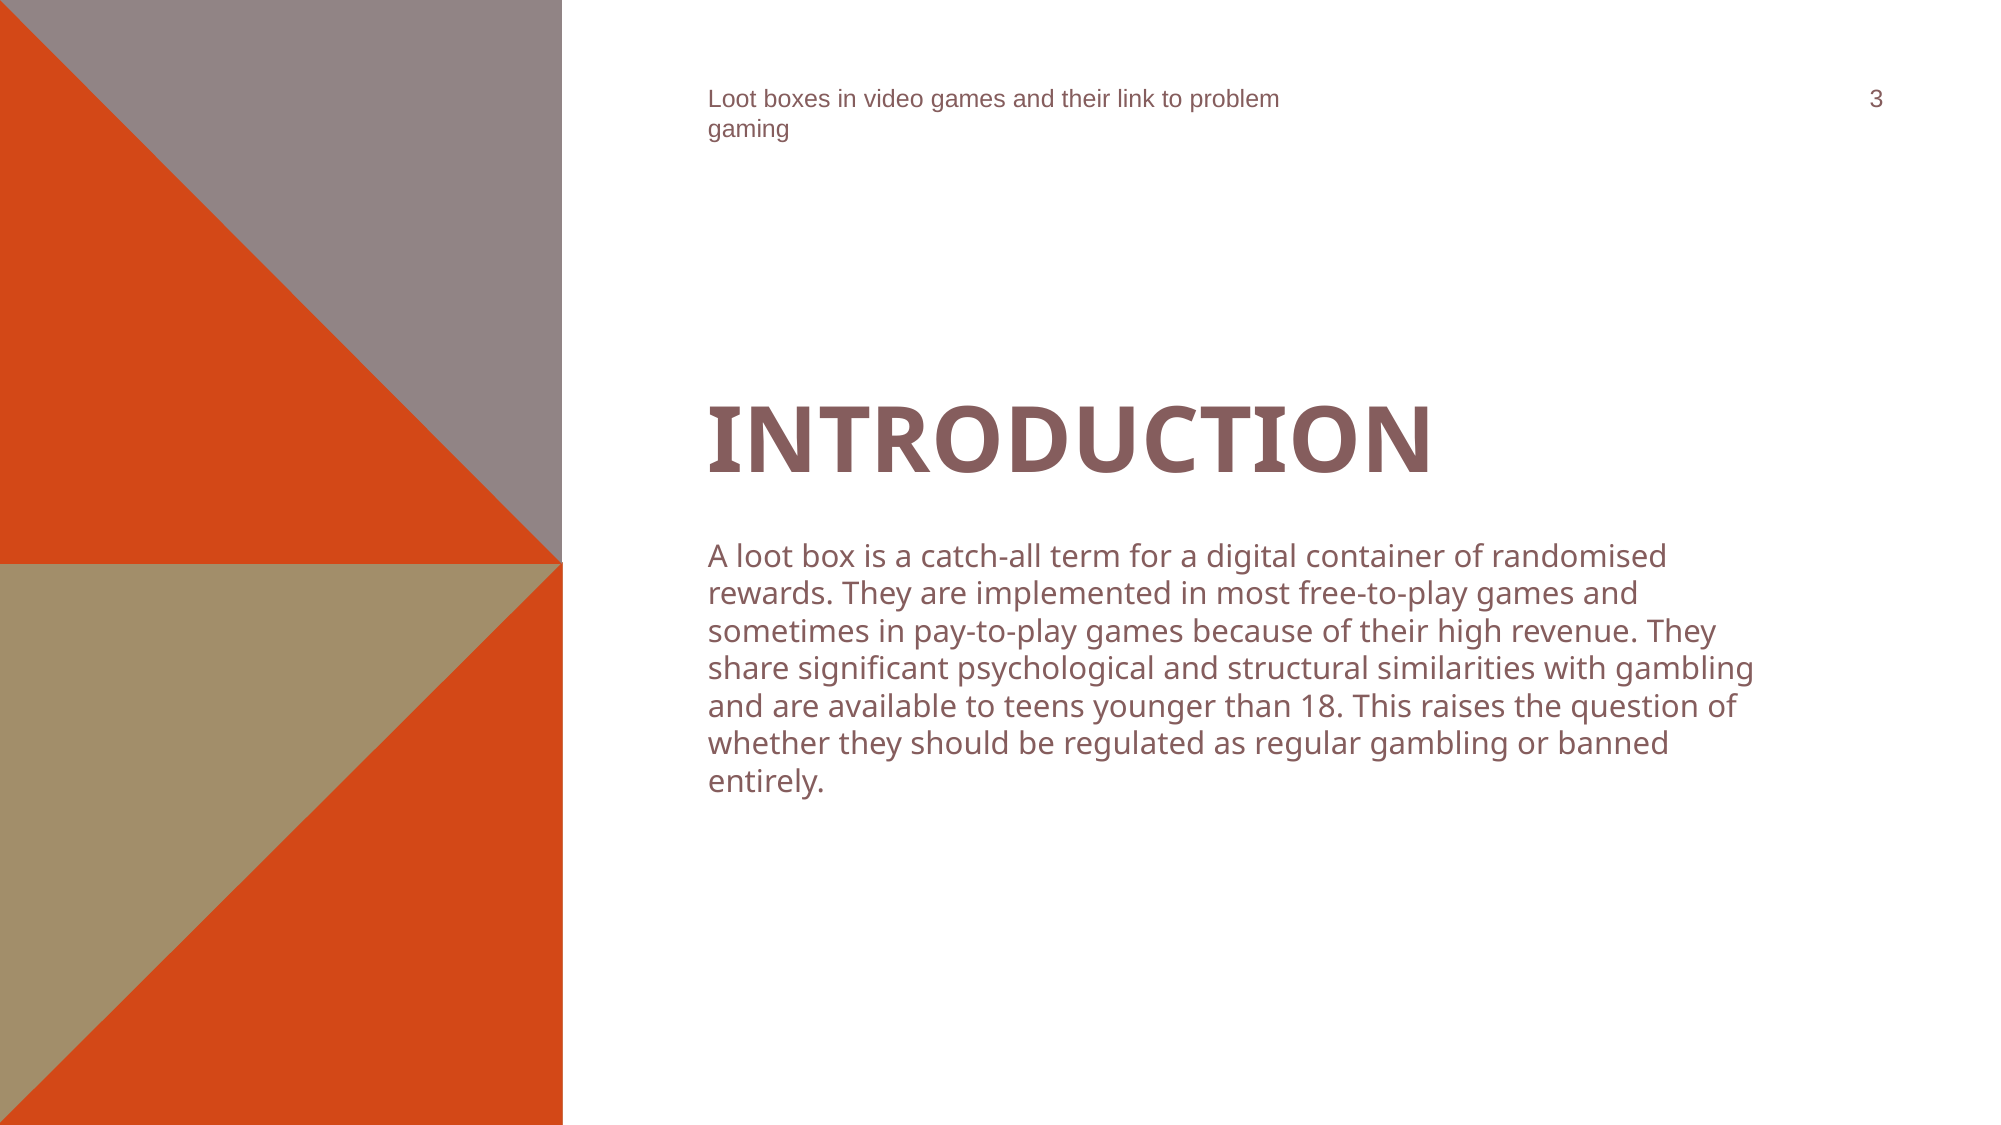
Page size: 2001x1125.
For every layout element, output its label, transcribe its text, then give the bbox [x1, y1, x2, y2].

list A loot box is a catch-all term for a digital container of randomised rewards. They are implemented in most free-to-play games and sometimes in pay-to-play games because of their high revenue. They share significant psychological and structural similarities with gambling and are available to teens younger than 18. This raises the question of whether they should be regulated as regular gambling or banned entirely. [693, 528, 1804, 972]
text_box Loot boxes in video games and their link to problem gaming [693, 75, 1384, 121]
title Introduction [693, 373, 1804, 500]
text_box [1795, 75, 1958, 121]
